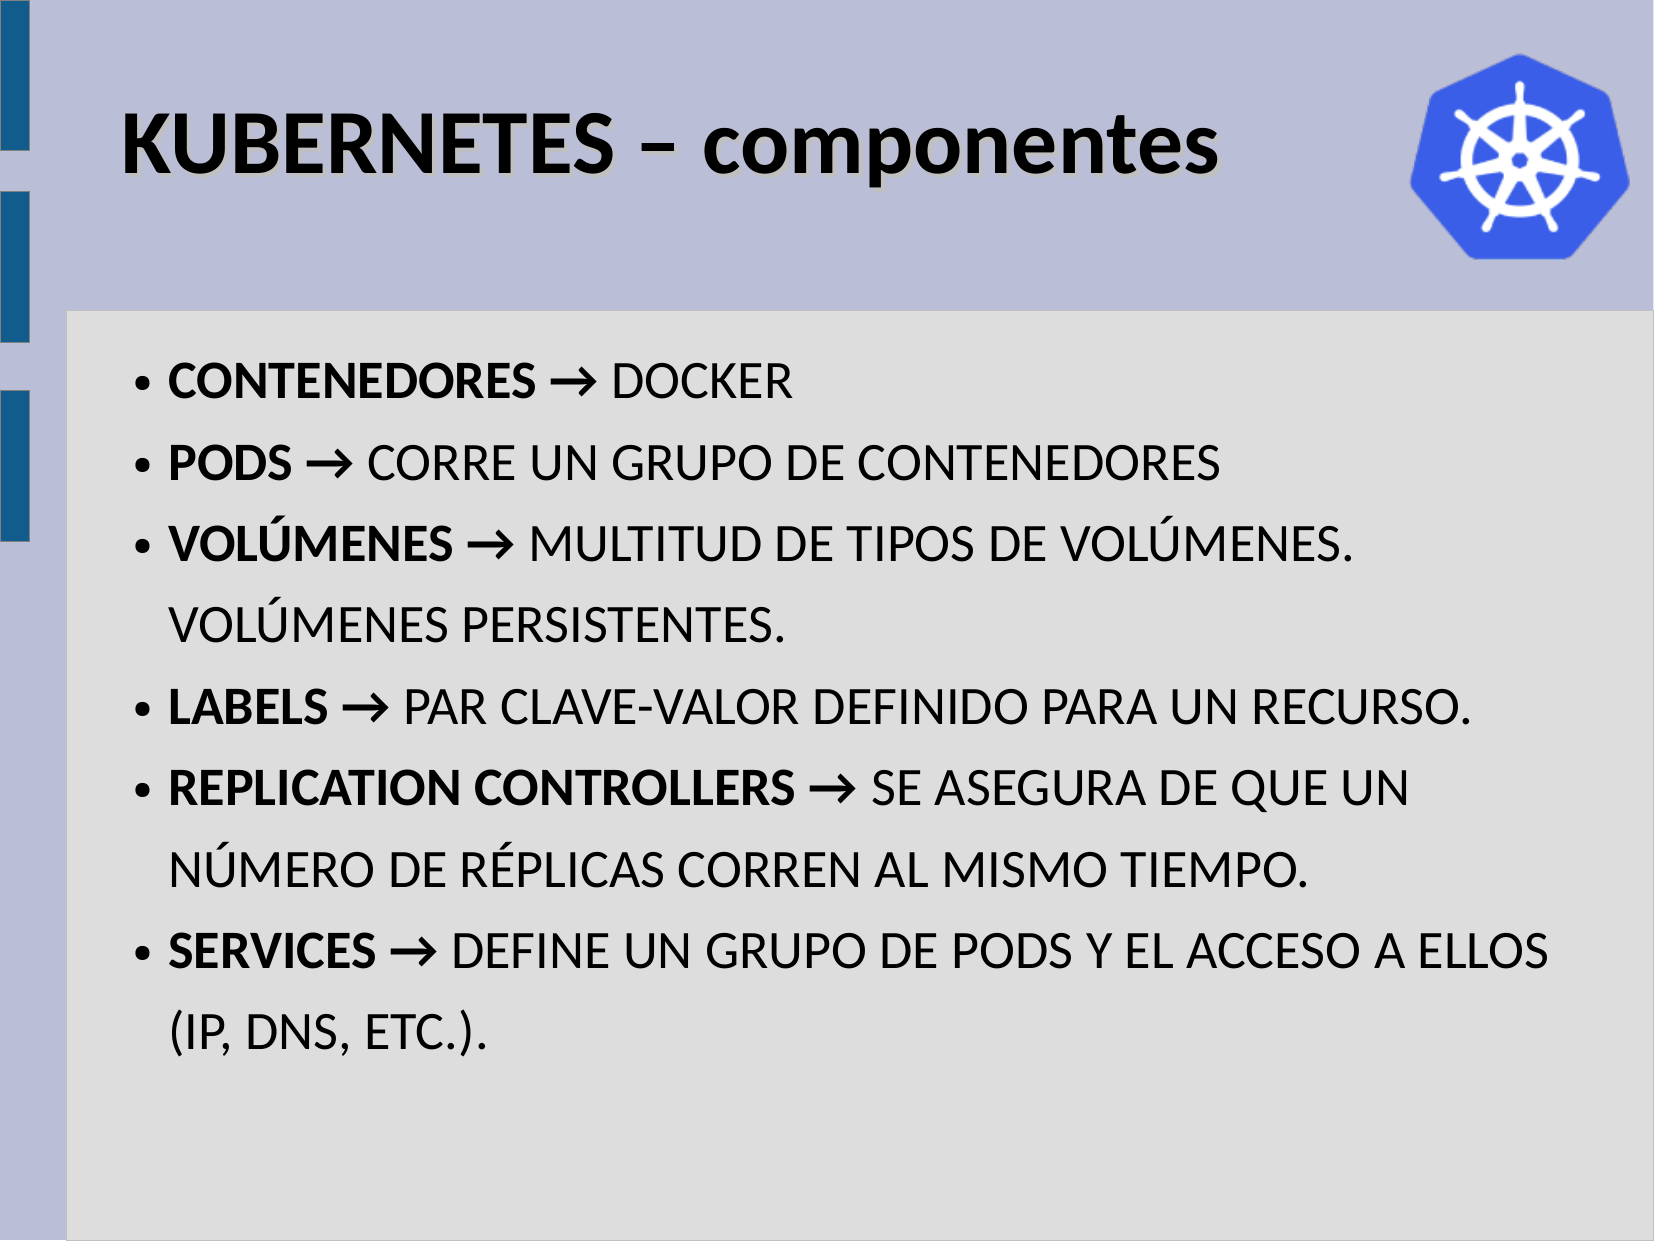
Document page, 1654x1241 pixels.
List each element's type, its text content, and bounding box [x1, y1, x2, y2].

picture [1381, 47, 1654, 267]
text_box KUBERNETES – componentes [106, 97, 1381, 225]
text_box CONTENEDORES → DOCKER PODS → CORRE UN GRUPO DE CONTENEDORES VOLÚMENES → MULTITUD DE TIPOS DE VOLÚMENES. VOLÚMENES PERSISTENTES. LABELS → PAR CLAVE-VALOR DEFINIDO PARA UN RECURSO. REPLICATION CONTROLLERS → SE ASEGURA DE QUE UN NÚMERO DE RÉPLICAS CORREN AL MISMO TIEMPO. SERVICES → DEFINE UN GRUPO DE PODS Y EL ACCESO A ELLOS (IP, DNS, ETC.). [118, 323, 1583, 1241]
